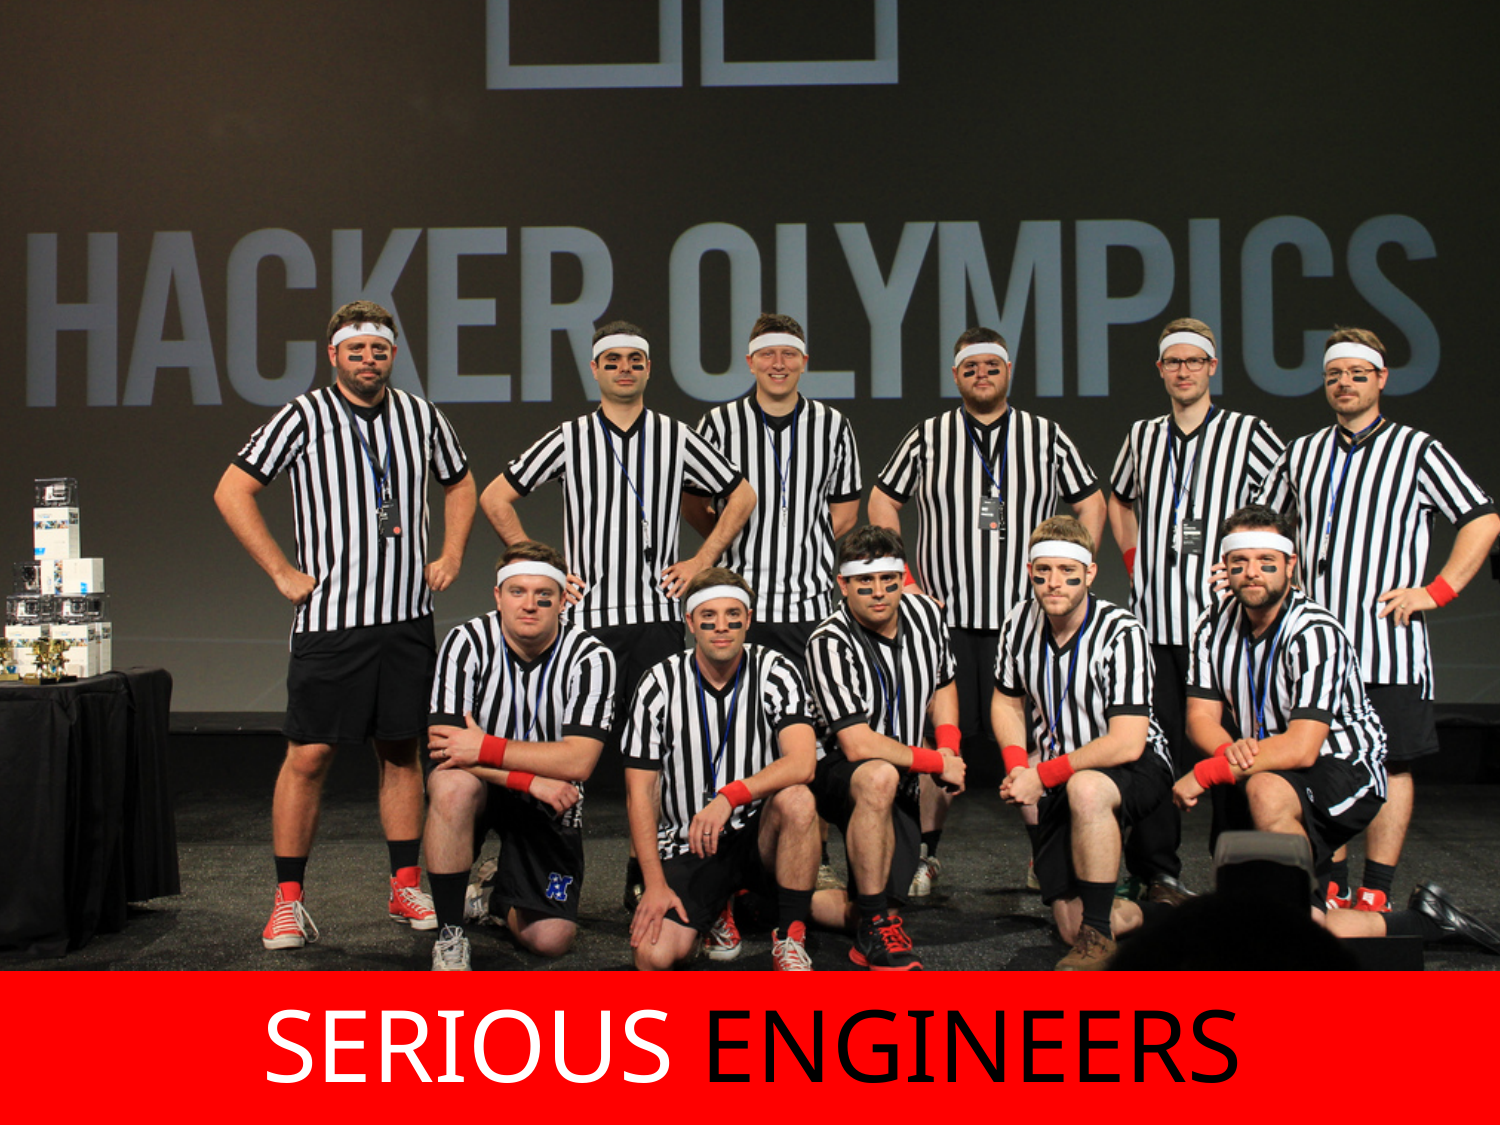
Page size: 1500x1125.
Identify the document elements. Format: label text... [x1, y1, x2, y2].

list SERIOUS ENGINEERS [28, 974, 1478, 1111]
picture [0, 0, 1500, 971]
